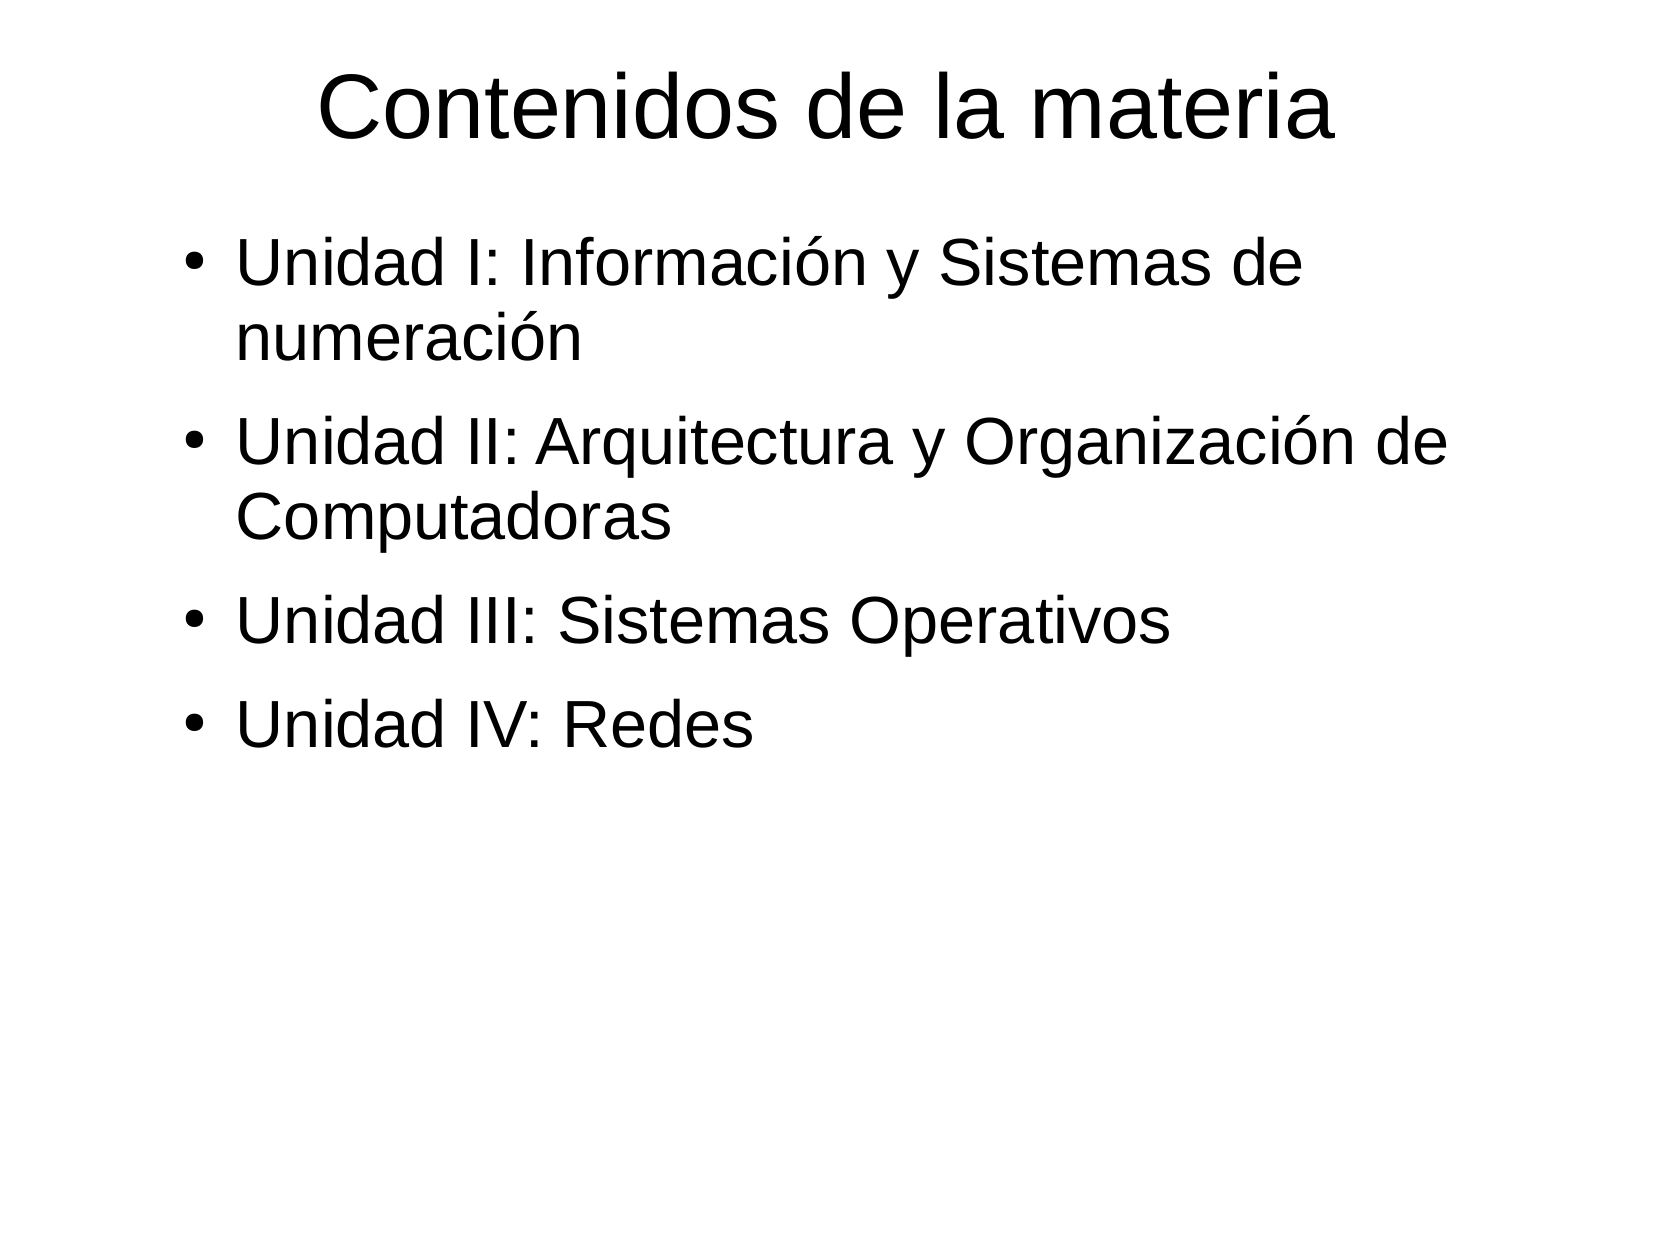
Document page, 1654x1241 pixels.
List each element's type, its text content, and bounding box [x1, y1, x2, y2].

title Contenidos de la materia [82, 49, 1571, 166]
list Unidad I: Información y Sistemas de numeración Unidad II: Arquitectura y Organización de Computadoras Unidad III: Sistemas Operativos Unidad IV: Redes [164, 225, 1500, 1051]
